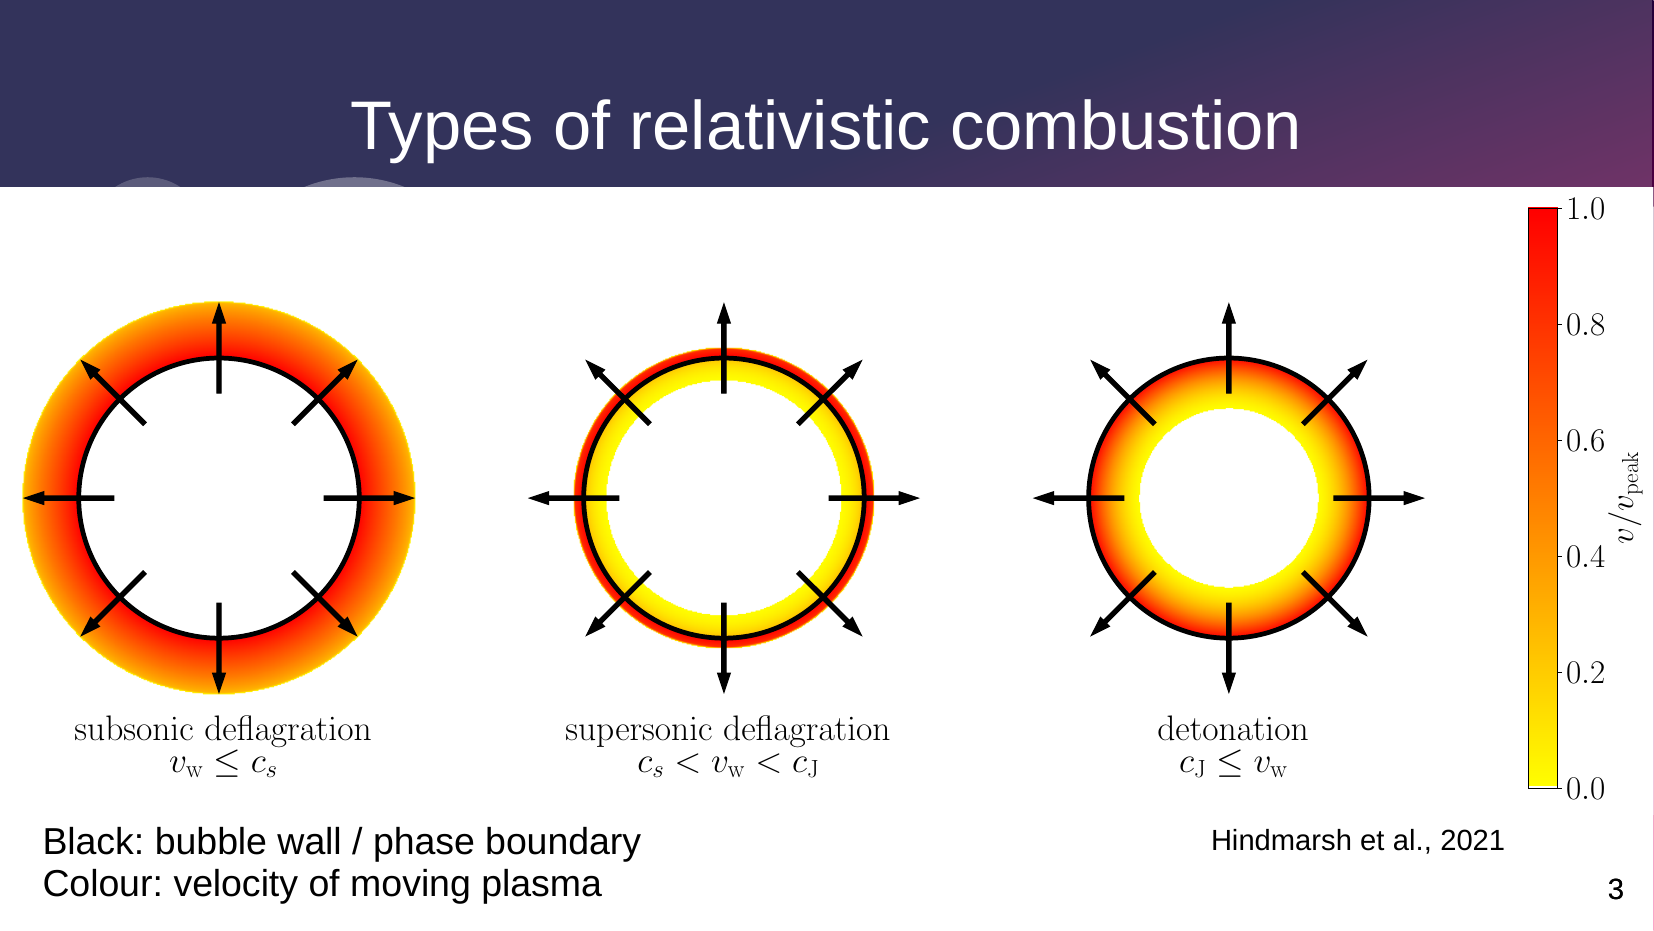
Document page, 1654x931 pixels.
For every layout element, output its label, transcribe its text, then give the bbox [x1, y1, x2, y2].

picture [0, 187, 1654, 815]
title Types of relativistic combustion [88, 44, 1565, 187]
text_box Black: bubble wall / phase boundary Colour: velocity of moving plasma [27, 813, 1500, 913]
text_box Hindmarsh et al., 2021 [1196, 816, 1620, 874]
